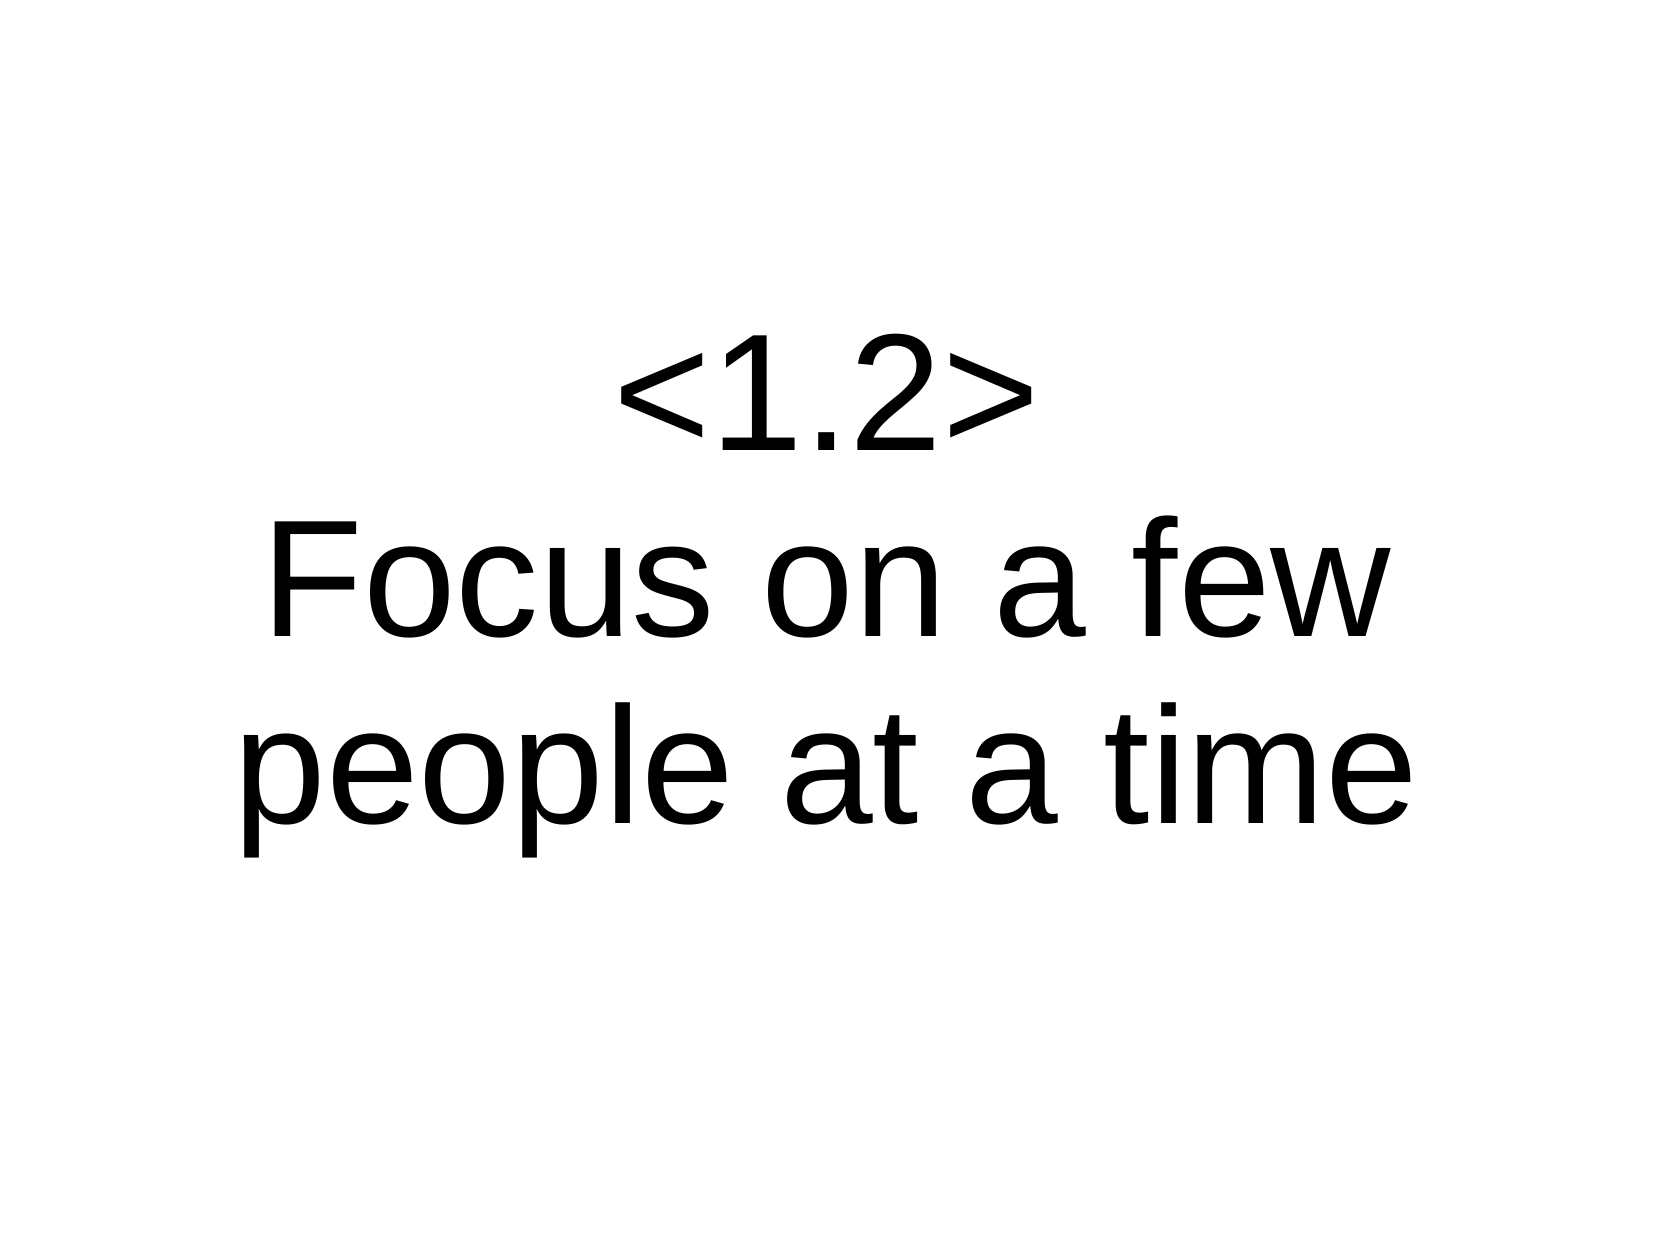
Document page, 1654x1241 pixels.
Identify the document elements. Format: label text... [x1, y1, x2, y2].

subtitle <1.2> Focus on a few people at a time [82, 56, 1571, 1102]
